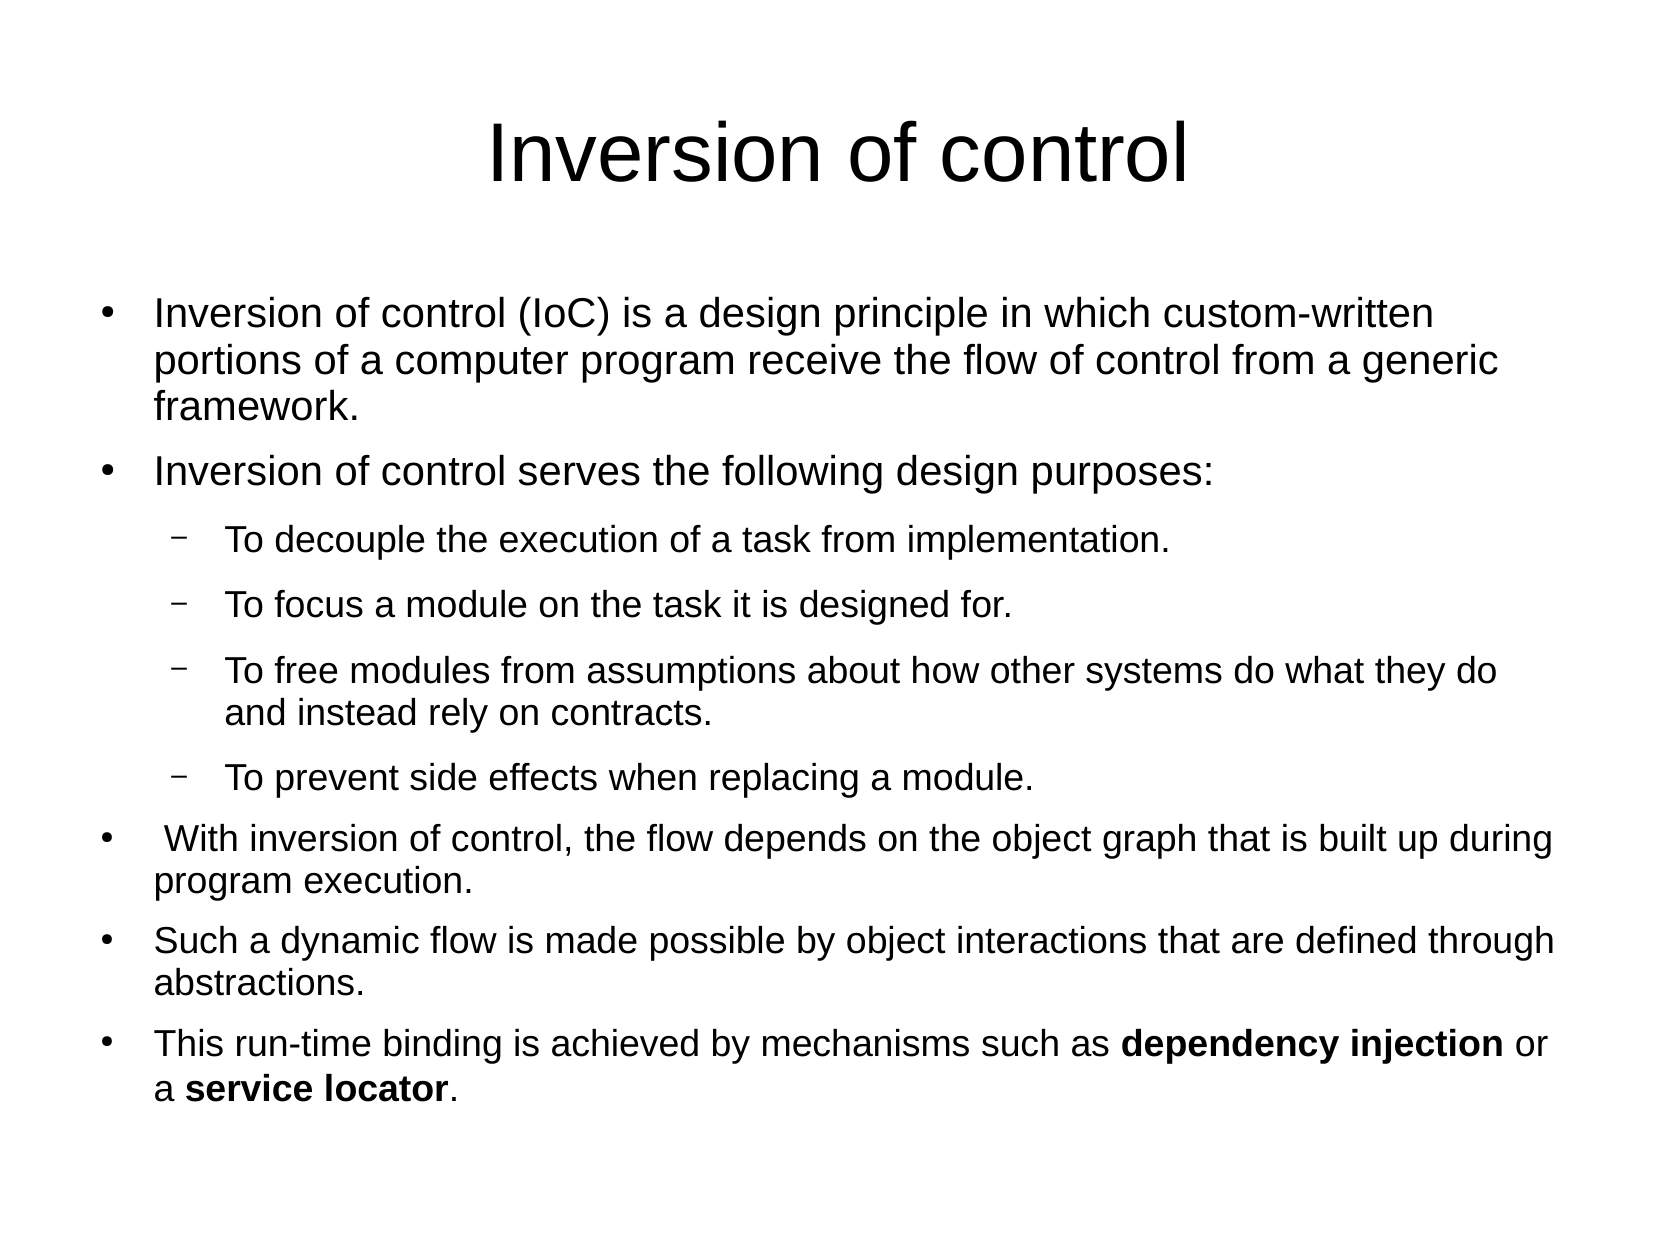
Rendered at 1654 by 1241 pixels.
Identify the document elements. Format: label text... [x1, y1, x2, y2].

title Inversion of control [82, 49, 1571, 257]
list Inversion of control (IoC) is a design principle in which custom-written portions of a computer program receive the flow of control from a generic framework. Inversion of control serves the following design purposes: To decouple the execution of a task from implementation. To focus a module on the task it is designed for. To free modules from assumptions about how other systems do what they do and instead rely on contracts. To prevent side effects when replacing a module. With inversion of control, the flow depends on the object graph that is built up during program execution. Such a dynamic flow is made possible by object interactions that are defined through abstractions. This run-time binding is achieved by mechanisms such as dependency injection or a service locator. [82, 290, 1571, 1010]
